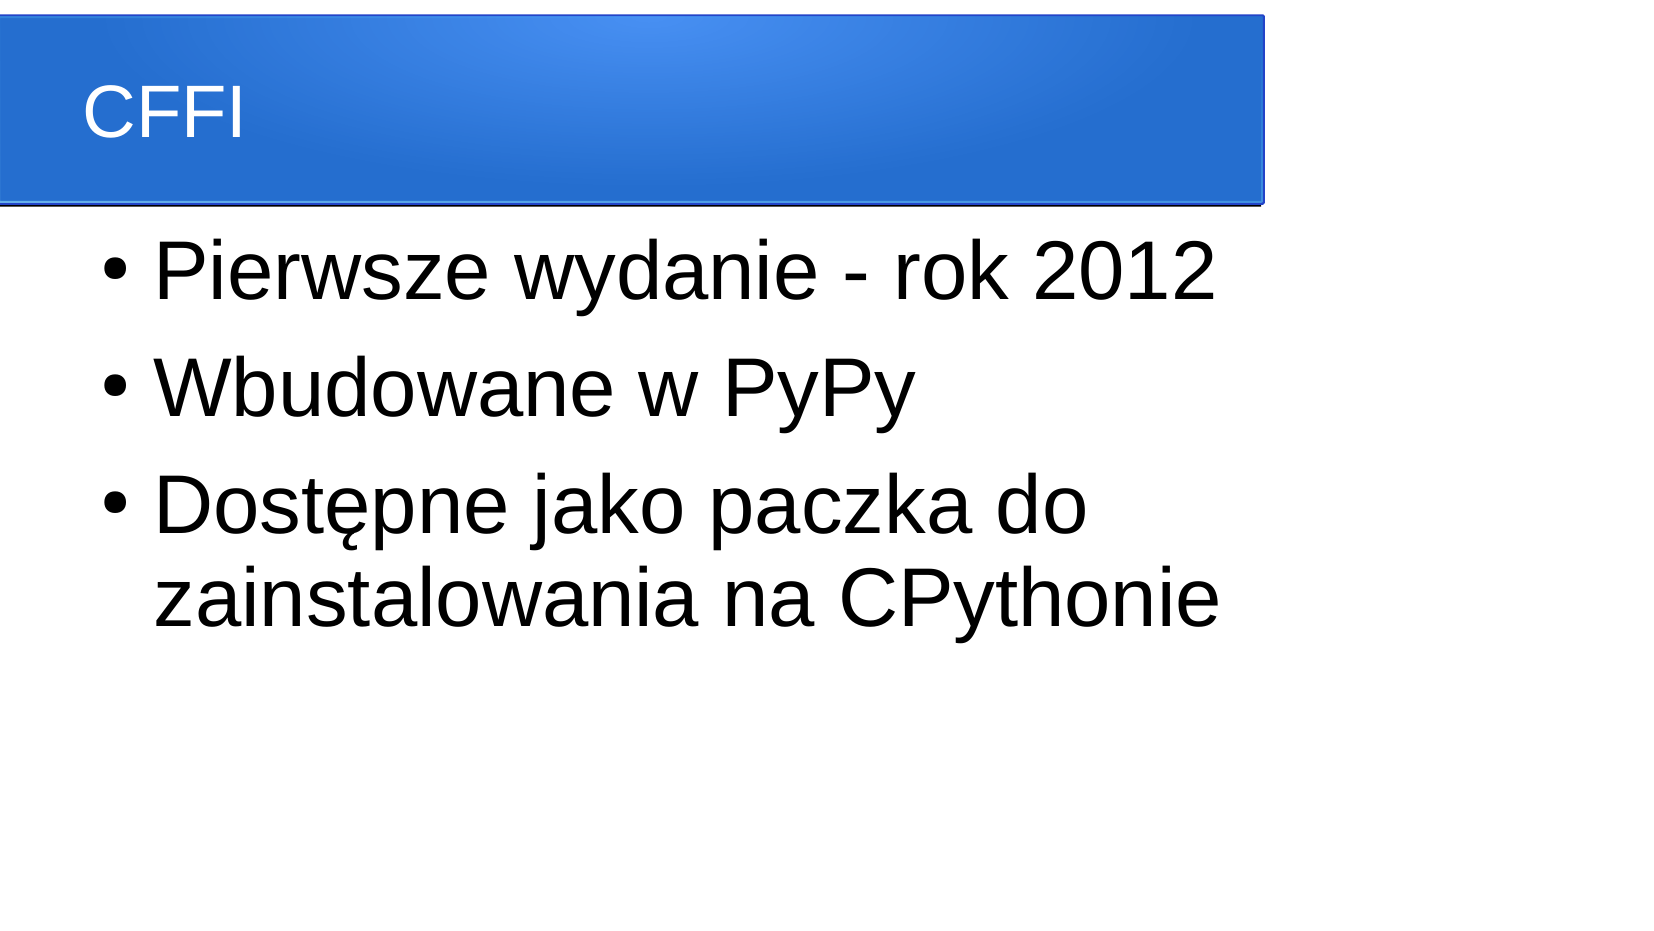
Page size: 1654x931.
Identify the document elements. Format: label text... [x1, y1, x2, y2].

list Pierwsze wydanie - rok 2012 Wbudowane w PyPy Dostępne jako paczka do zainstalowania na CPythonie [82, 224, 1571, 764]
title CFFI [82, 35, 1235, 189]
